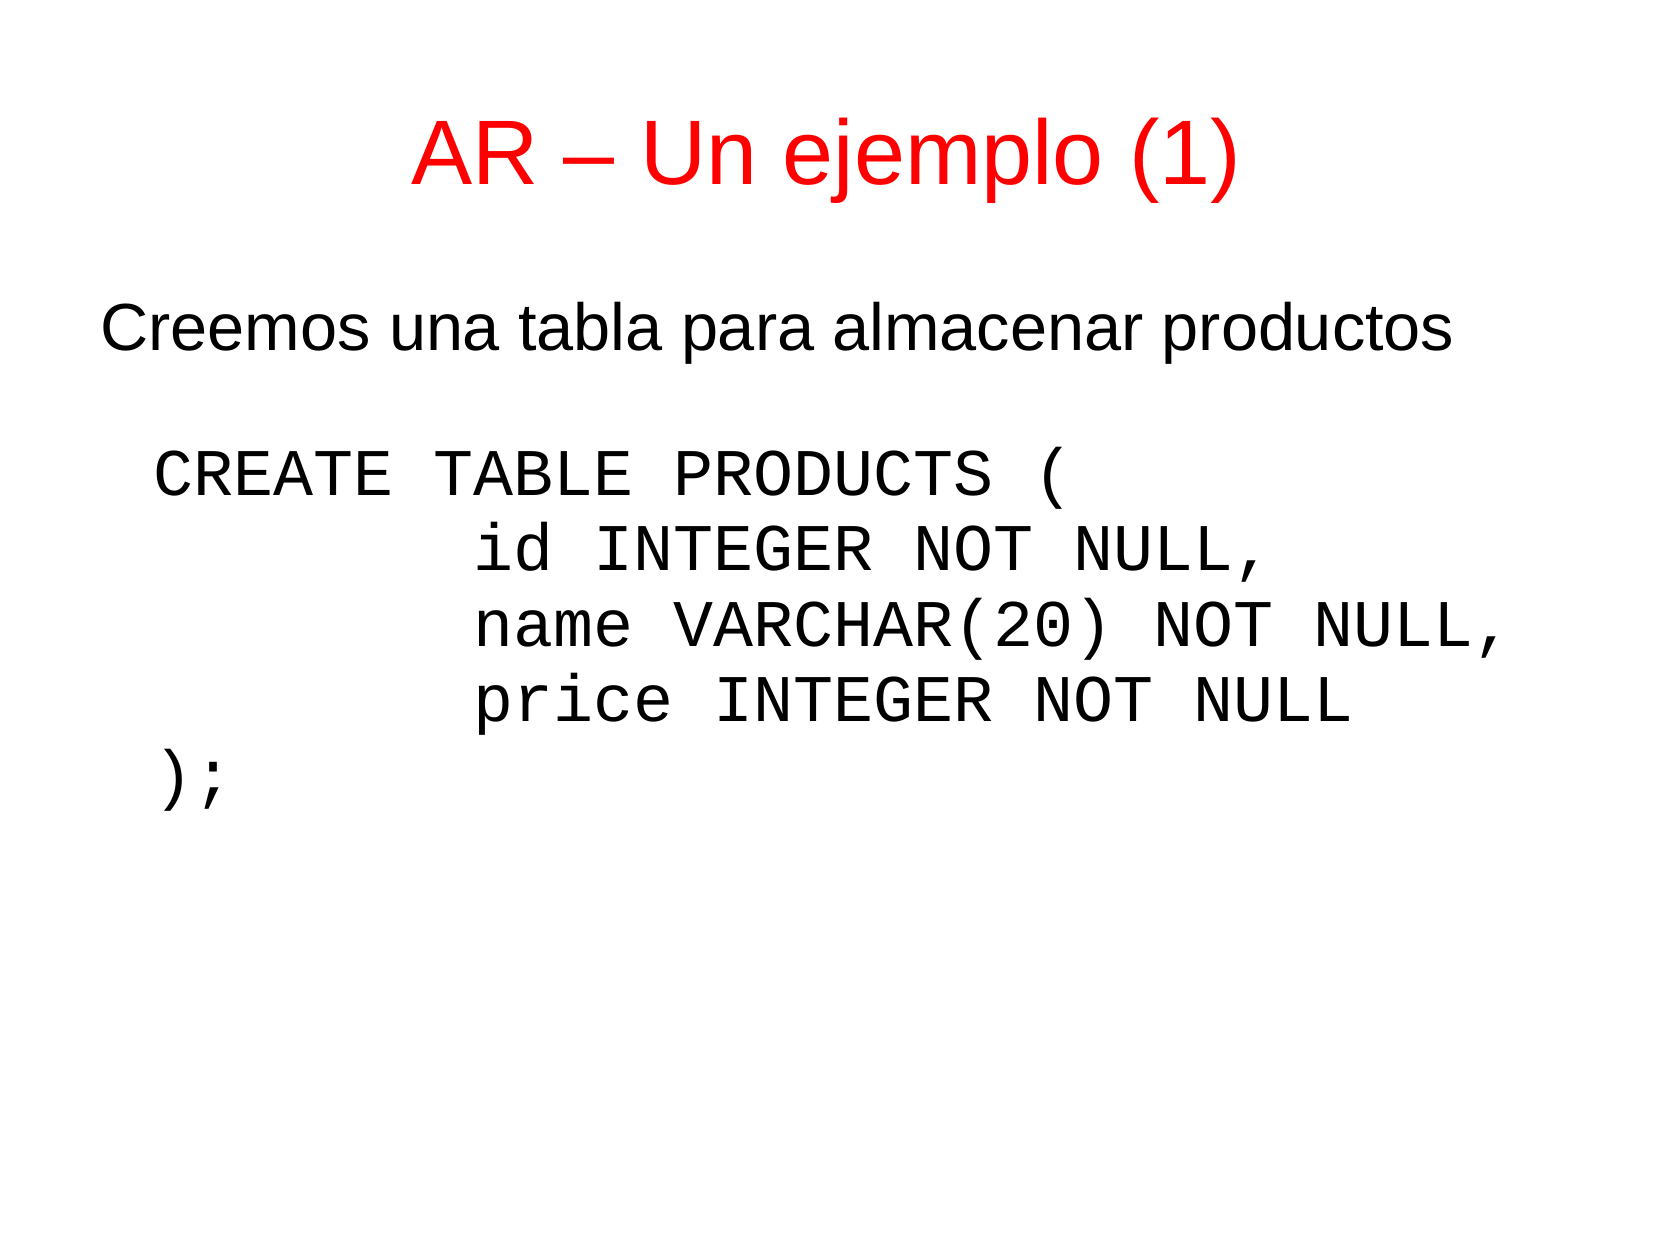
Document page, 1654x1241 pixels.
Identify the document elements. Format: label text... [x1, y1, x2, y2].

title AR – Un ejemplo (1) [82, 49, 1571, 257]
list Creemos una tabla para almacenar productos CREATE TABLE PRODUCTS ( id INTEGER NOT NULL, name VARCHAR(20) NOT NULL, price INTEGER NOT NULL ); [82, 290, 1571, 1109]
